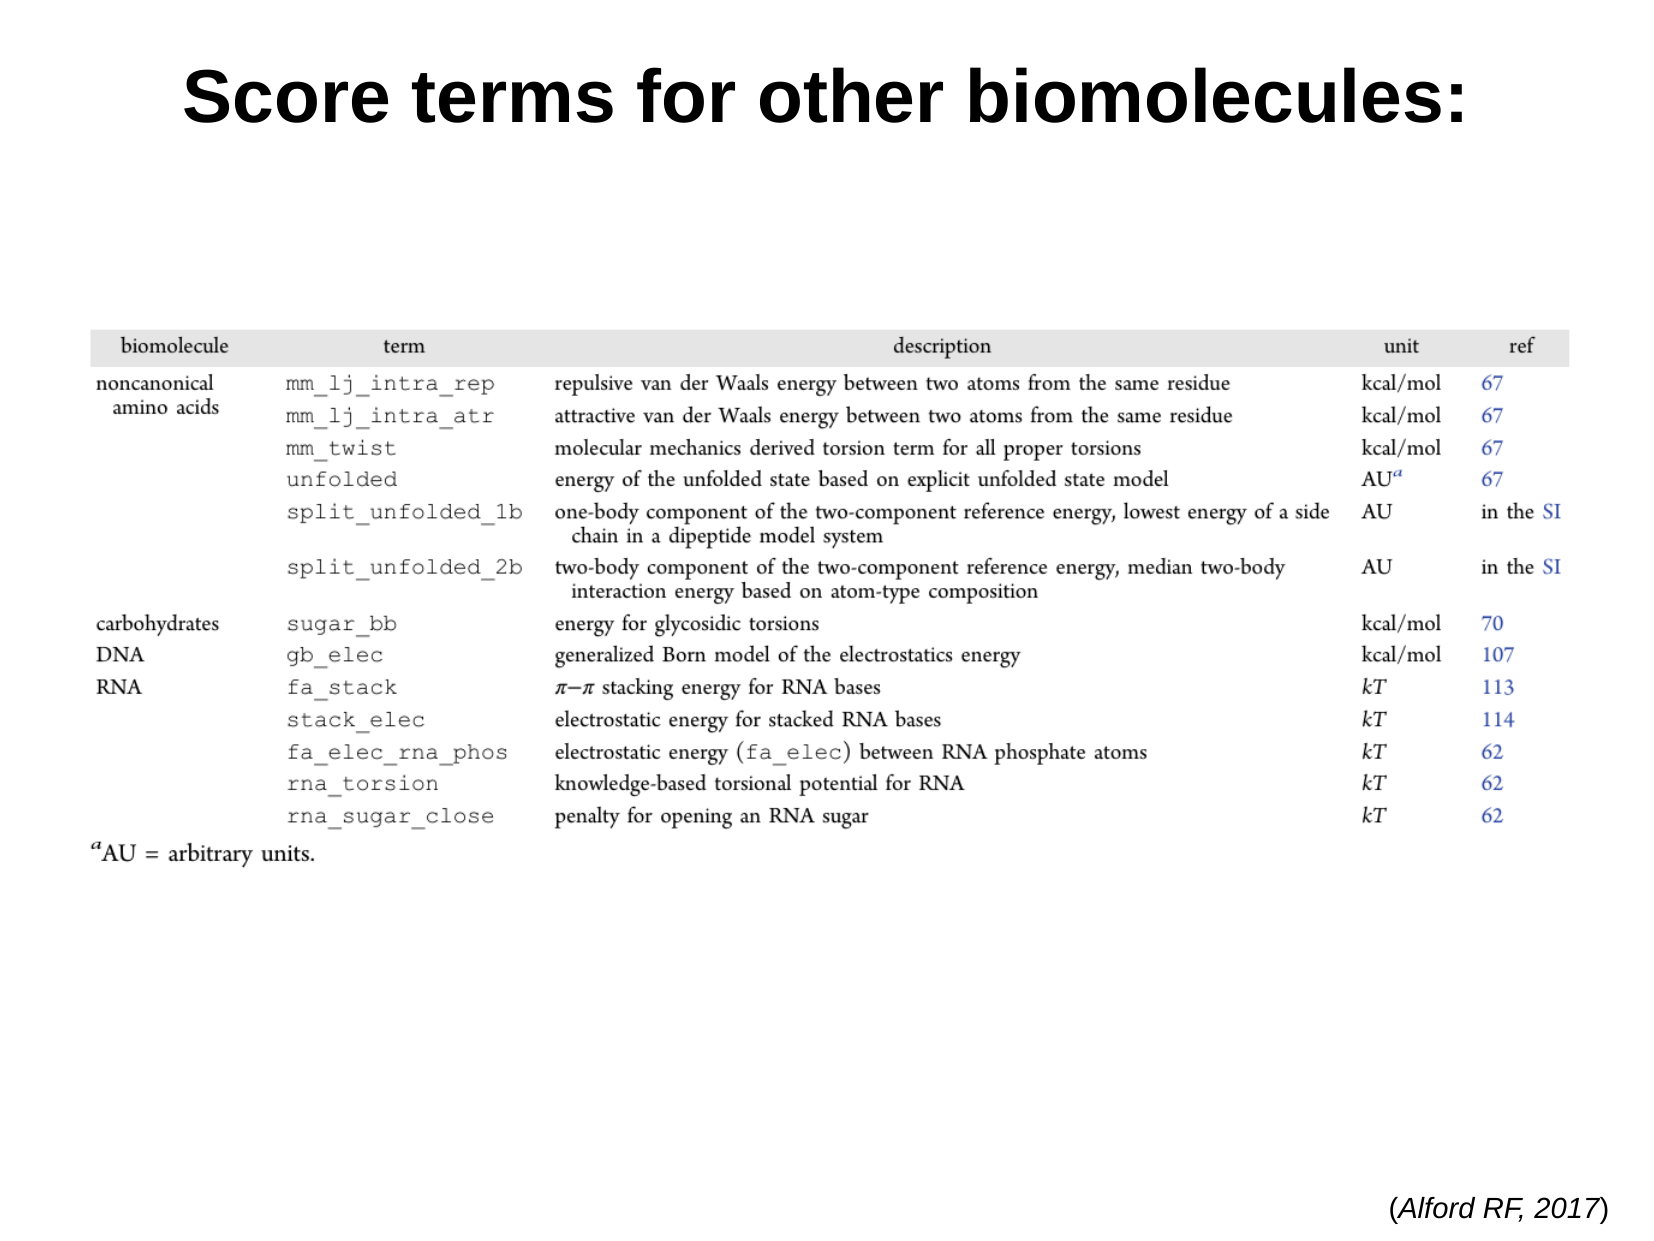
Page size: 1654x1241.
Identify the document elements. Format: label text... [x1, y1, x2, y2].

picture [75, 313, 1579, 873]
text_box (Alford RF, 2017) [1020, 1185, 1625, 1233]
text_box Score terms for other biomolecules: [0, 47, 1654, 146]
